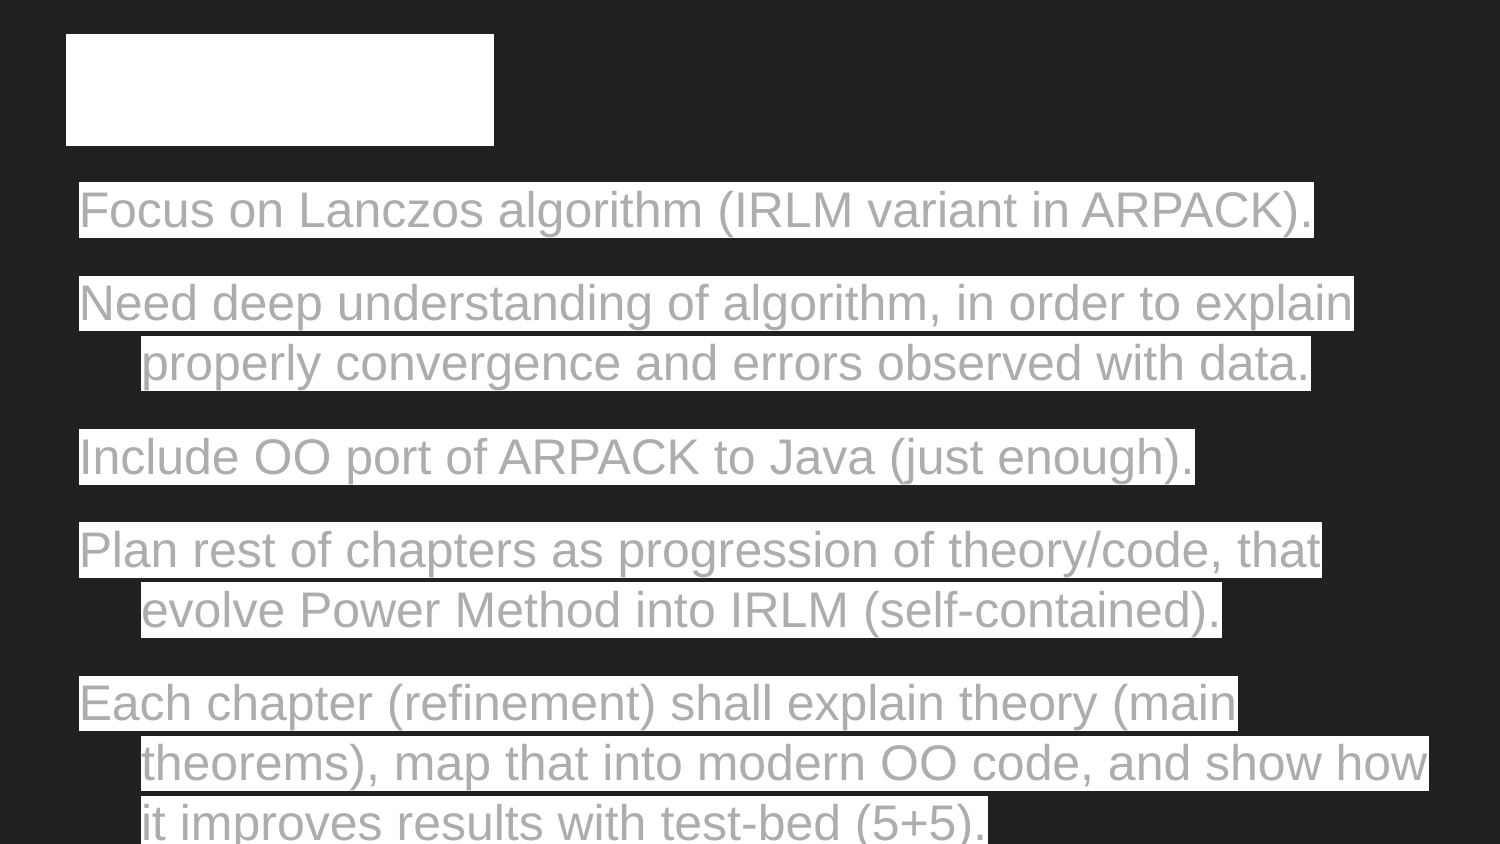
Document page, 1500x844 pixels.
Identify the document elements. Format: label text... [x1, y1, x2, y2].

list Focus on Lanczos algorithm (IRLM variant in ARPACK). Need deep understanding of algorithm, in order to explain properly convergence and errors observed with data. Include OO port of ARPACK to Java (just enough). Plan rest of chapters as progression of theory/code, that evolve Power Method into IRLM (self-contained). Each chapter (refinement) shall explain theory (main theorems), map that into modern OO code, and show how it improves results with test-bed (5+5). [51, 162, 1449, 723]
title Summary [51, 10, 1449, 162]
